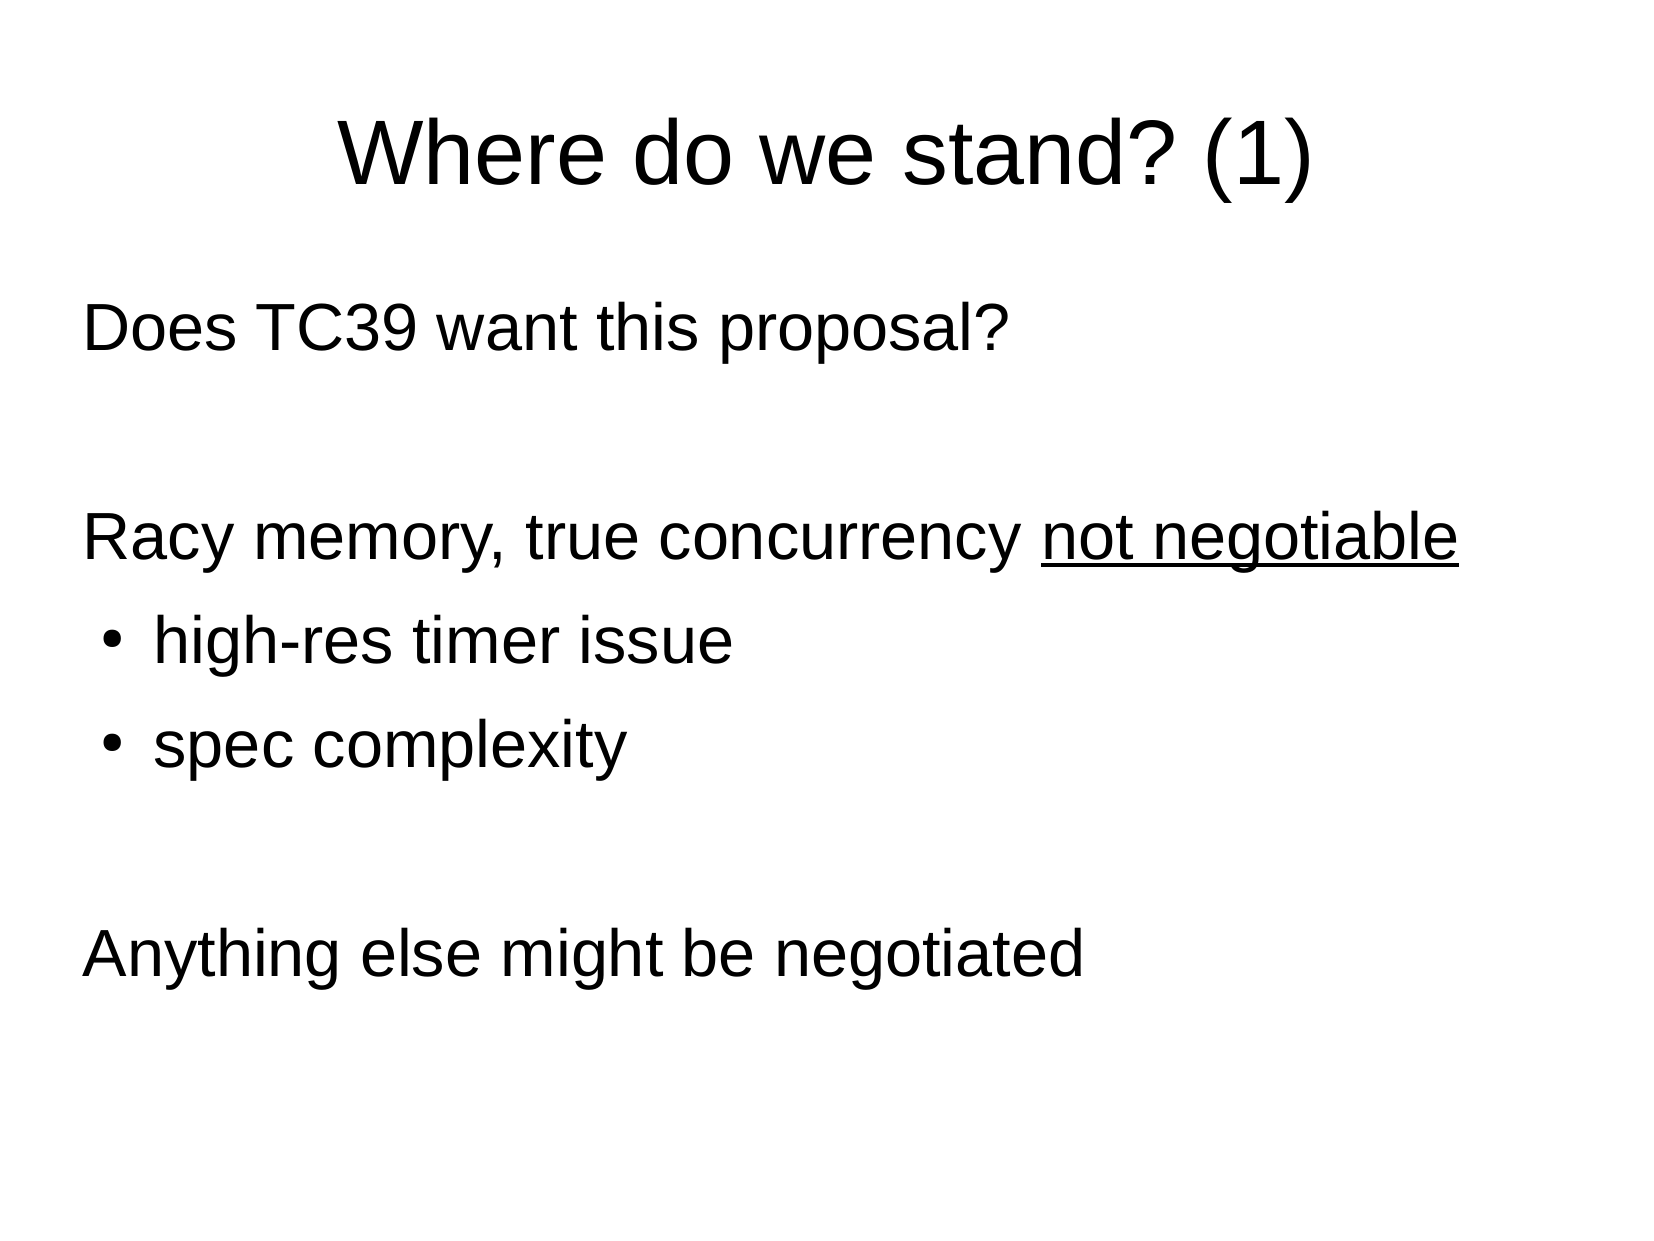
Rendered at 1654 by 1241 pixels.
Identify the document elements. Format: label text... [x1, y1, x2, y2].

list Does TC39 want this proposal? Racy memory, true concurrency not negotiable high-res timer issue spec complexity Anything else might be negotiated [82, 290, 1571, 1093]
title Where do we stand? (1) [82, 49, 1571, 257]
